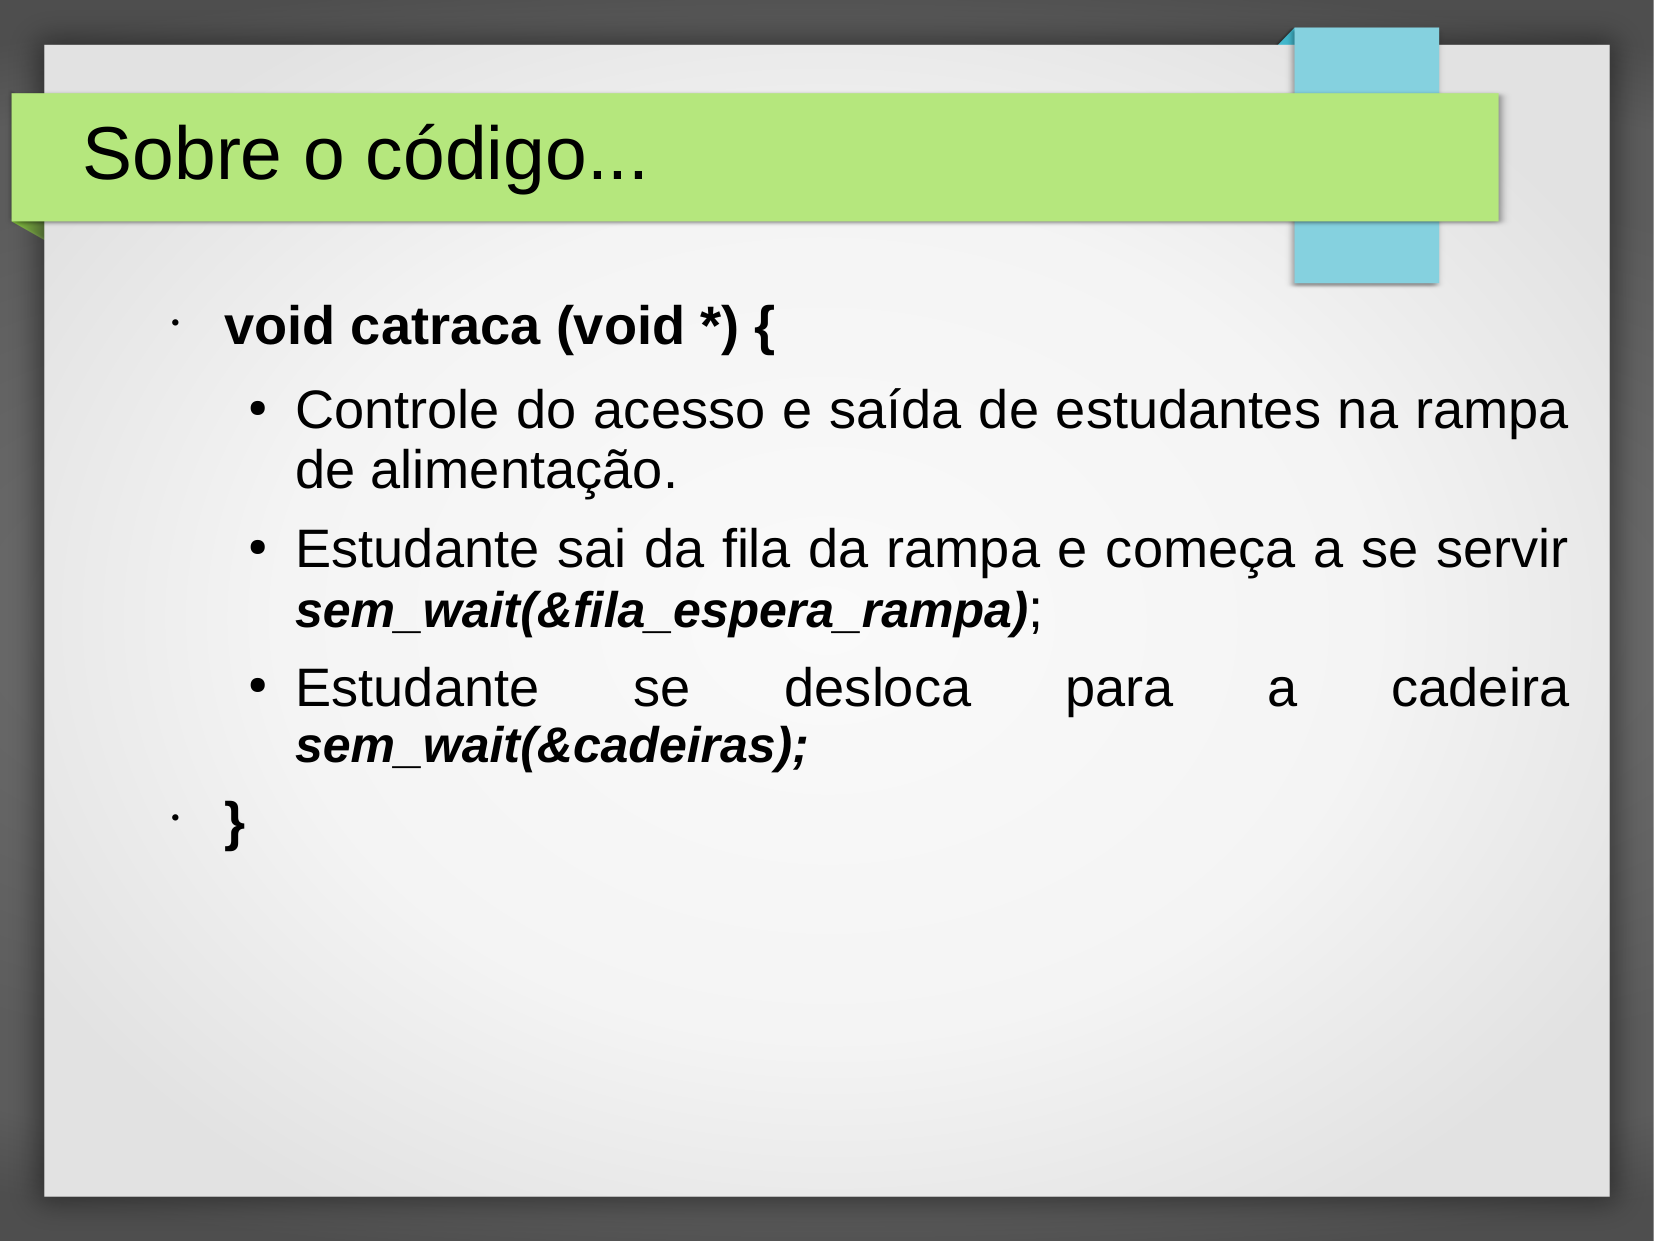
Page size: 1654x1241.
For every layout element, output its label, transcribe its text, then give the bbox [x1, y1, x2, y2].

list void catraca (void *) { Controle do acesso e saída de estudantes na rampa de alimentação. Estudante sai da fila da rampa e começa a se servir sem_wait(&fila_espera_rampa); Estudante se desloca para a cadeira sem_wait(&cadeiras); } [82, 295, 1571, 1015]
picture [0, 0, 1654, 1241]
title Sobre o código... [82, 94, 1264, 213]
